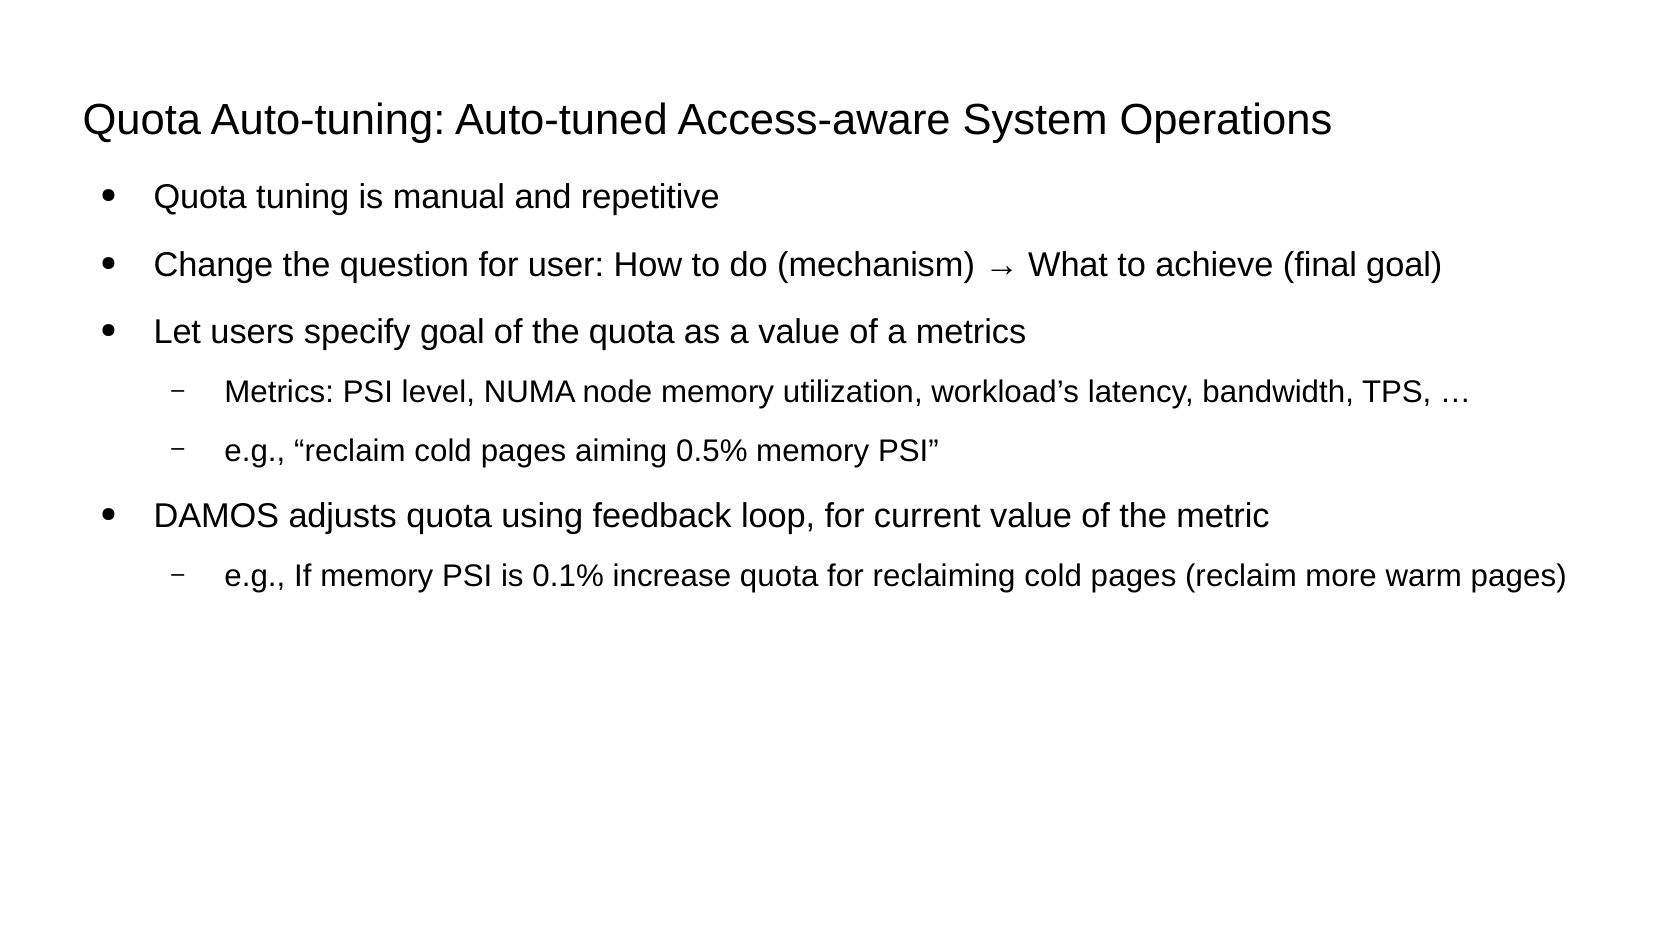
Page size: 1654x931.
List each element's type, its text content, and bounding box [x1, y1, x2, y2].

list Quota tuning is manual and repetitive Change the question for user: How to do (mechanism) → What to achieve (final goal) Let users specify goal of the quota as a value of a metrics Metrics: PSI level, NUMA node memory utilization, workload’s latency, bandwidth, TPS, … e.g., “reclaim cold pages aiming 0.5% memory PSI” DAMOS adjusts quota using feedback loop, for current value of the metric e.g., If memory PSI is 0.1% increase quota for reclaiming cold pages (reclaim more warm pages) [82, 177, 1571, 833]
title Quota Auto-tuning: Auto-tuned Access-aware System Operations [82, 81, 1571, 157]
